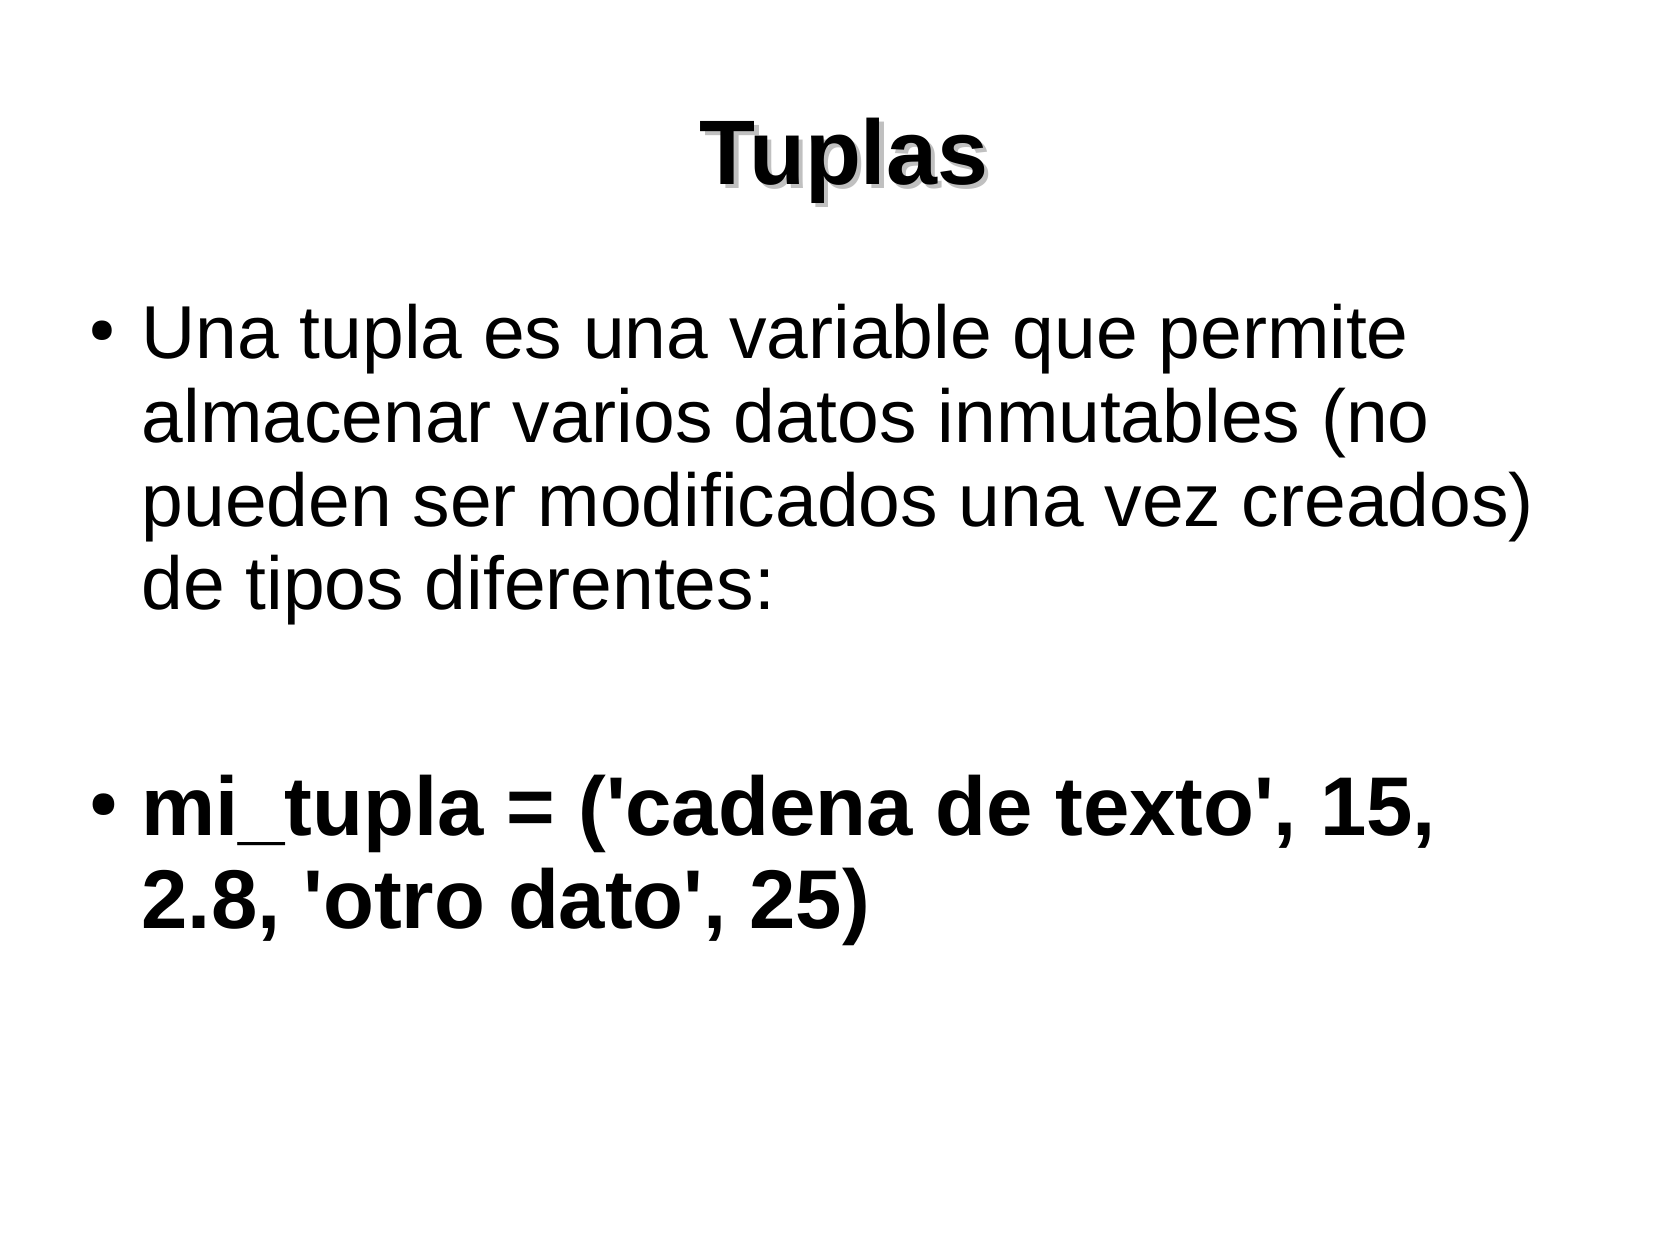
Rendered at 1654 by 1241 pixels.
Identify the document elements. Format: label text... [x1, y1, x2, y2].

list Una tupla es una variable que permite almacenar varios datos inmutables (no pueden ser modificados una vez creados) de tipos diferentes: mi_tupla = ('cadena de texto', 15, 2.8, 'otro dato', 25) [70, 290, 1571, 1170]
title Tuplas [82, 49, 1571, 257]
